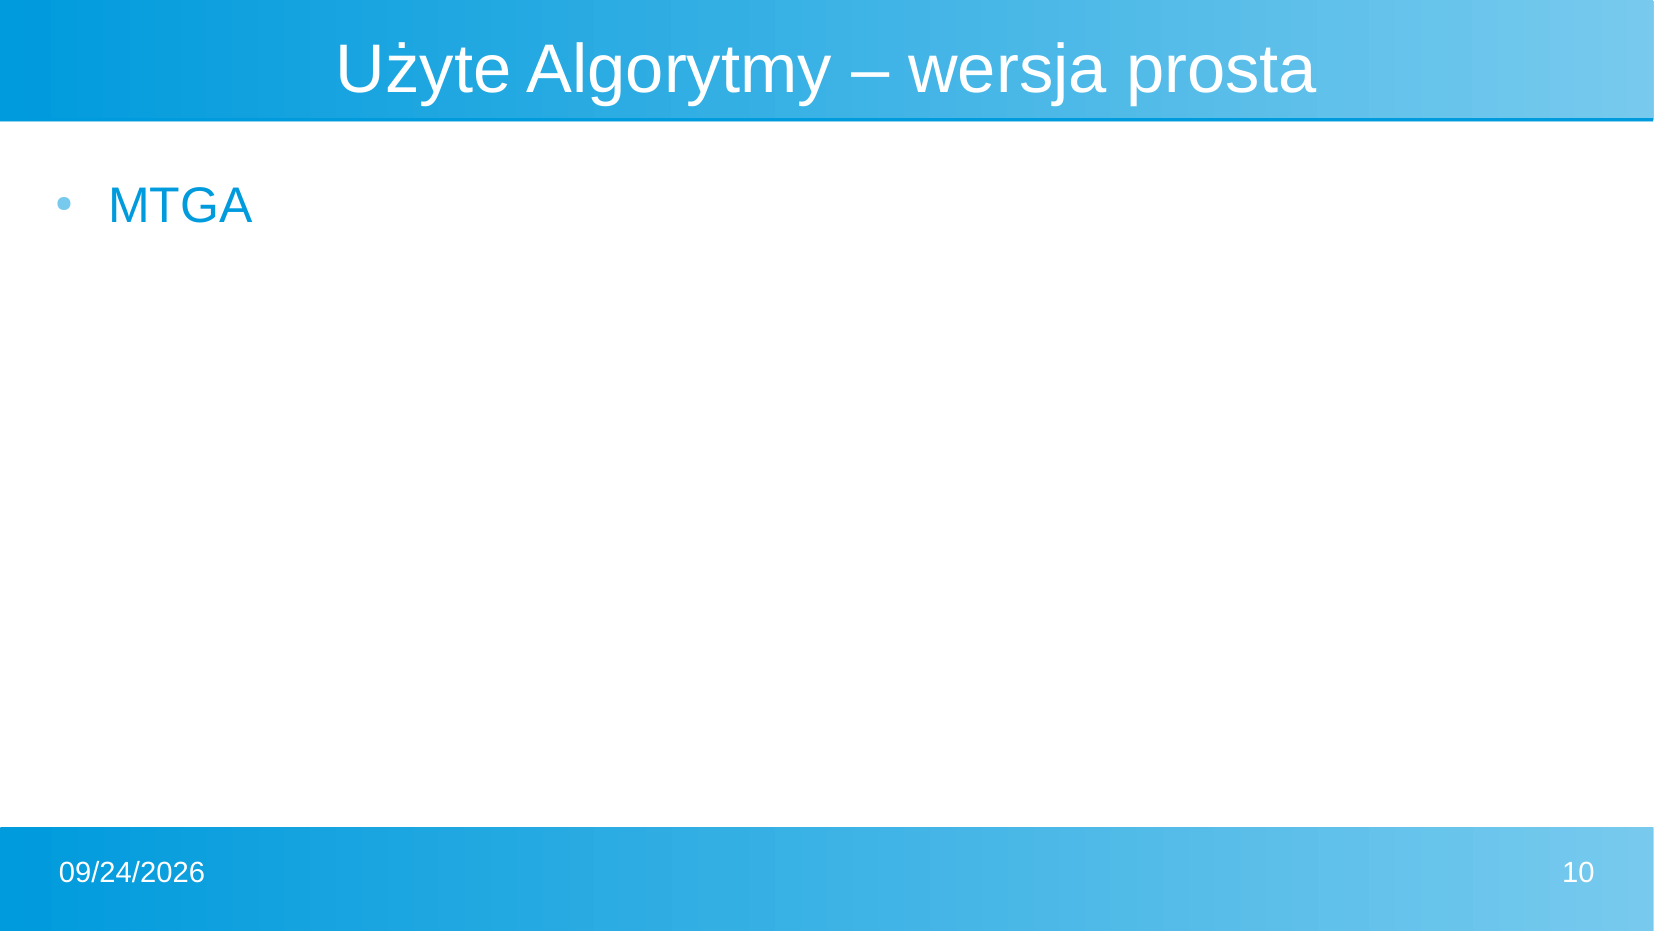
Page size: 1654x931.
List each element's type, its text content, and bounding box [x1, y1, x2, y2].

title Użyte Algorytmy – wersja prosta [59, 29, 1595, 108]
list MTGA [37, 177, 1596, 768]
